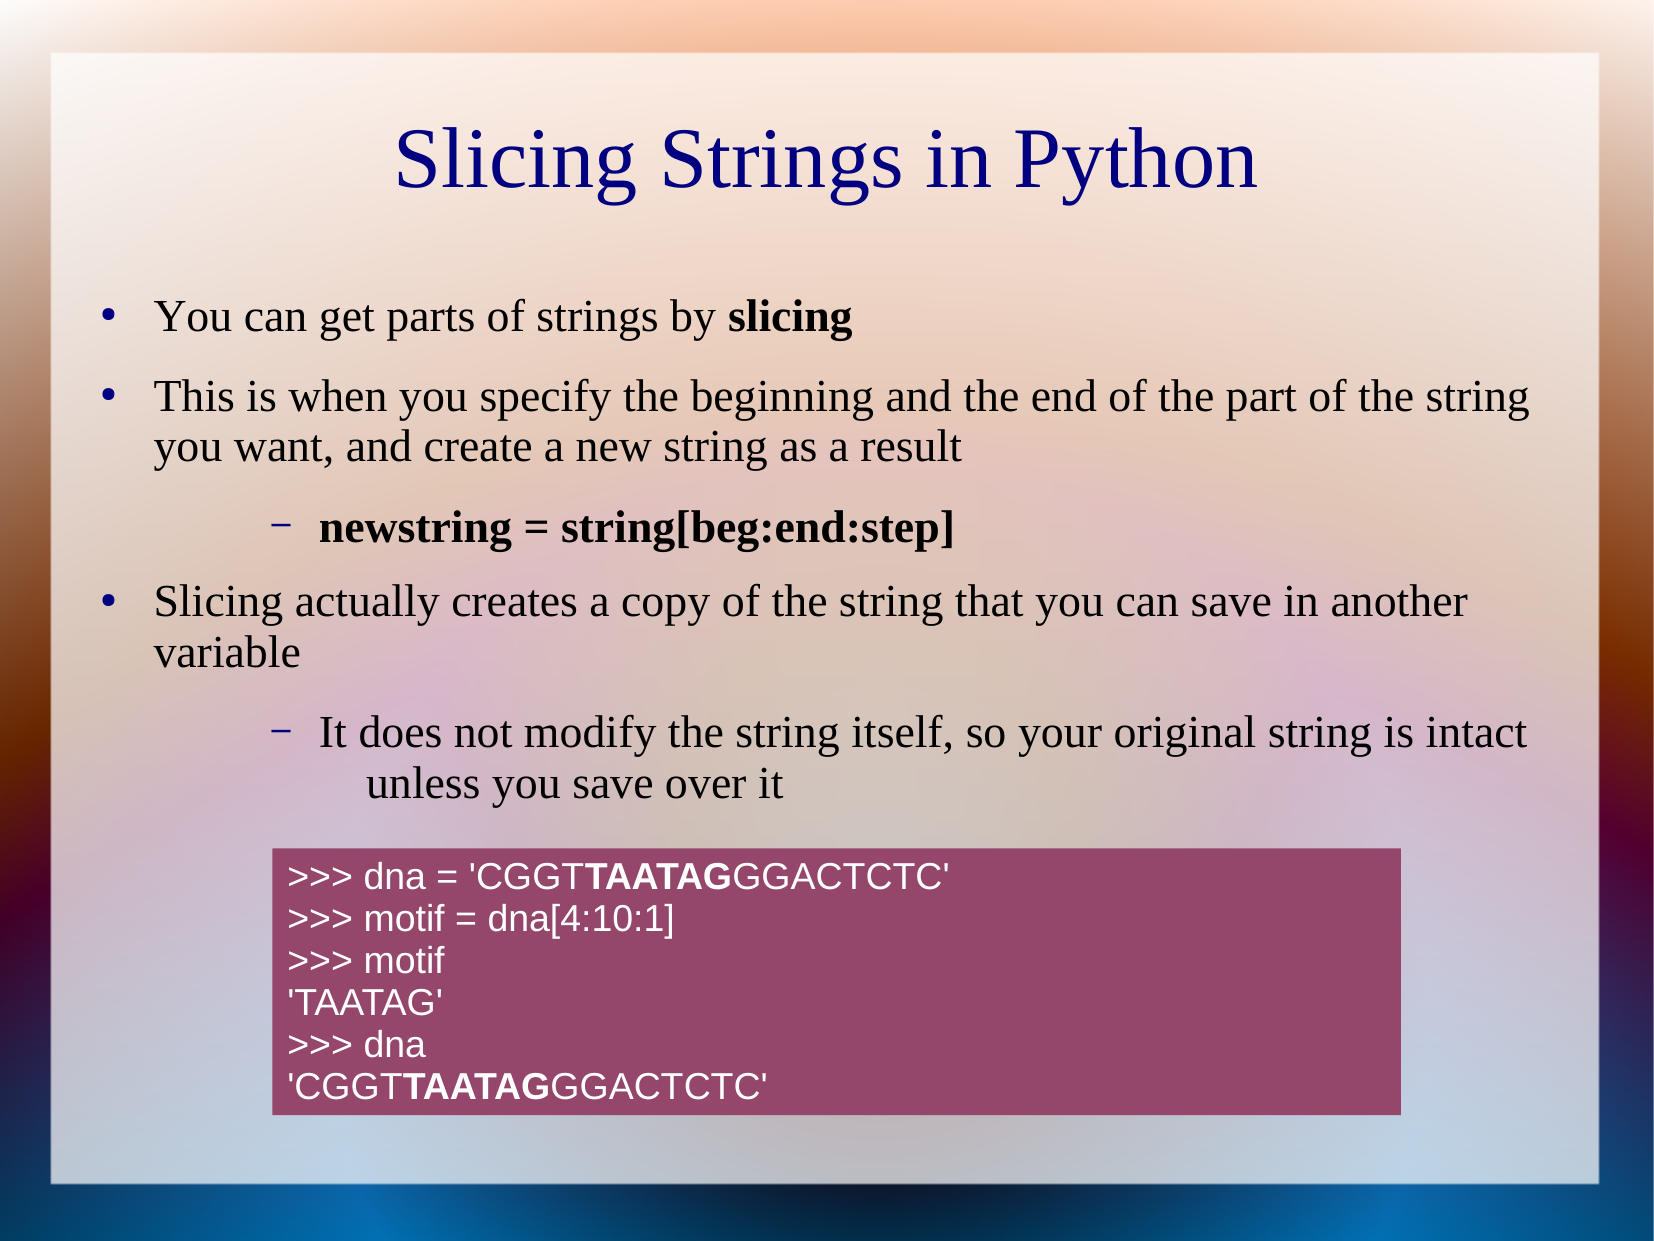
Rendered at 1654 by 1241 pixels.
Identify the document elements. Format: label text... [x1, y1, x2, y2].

text_box >>> dna = 'CGGTTAATAGGGACTCTC' >>> motif = dna[4:10:1] >>> motif 'TAATAG' >>> dna 'CGGTTAATAGGGACTCTC' [272, 848, 1401, 1116]
picture [0, 0, 1654, 1241]
title Slicing Strings in Python [82, 55, 1571, 263]
list You can get parts of strings by slicing This is when you specify the beginning and the end of the part of the string you want, and create a new string as a result newstring = string[beg:end:step] Slicing actually creates a copy of the string that you can save in another variable It does not modify the string itself, so your original string is intact unless you save over it [82, 290, 1571, 809]
